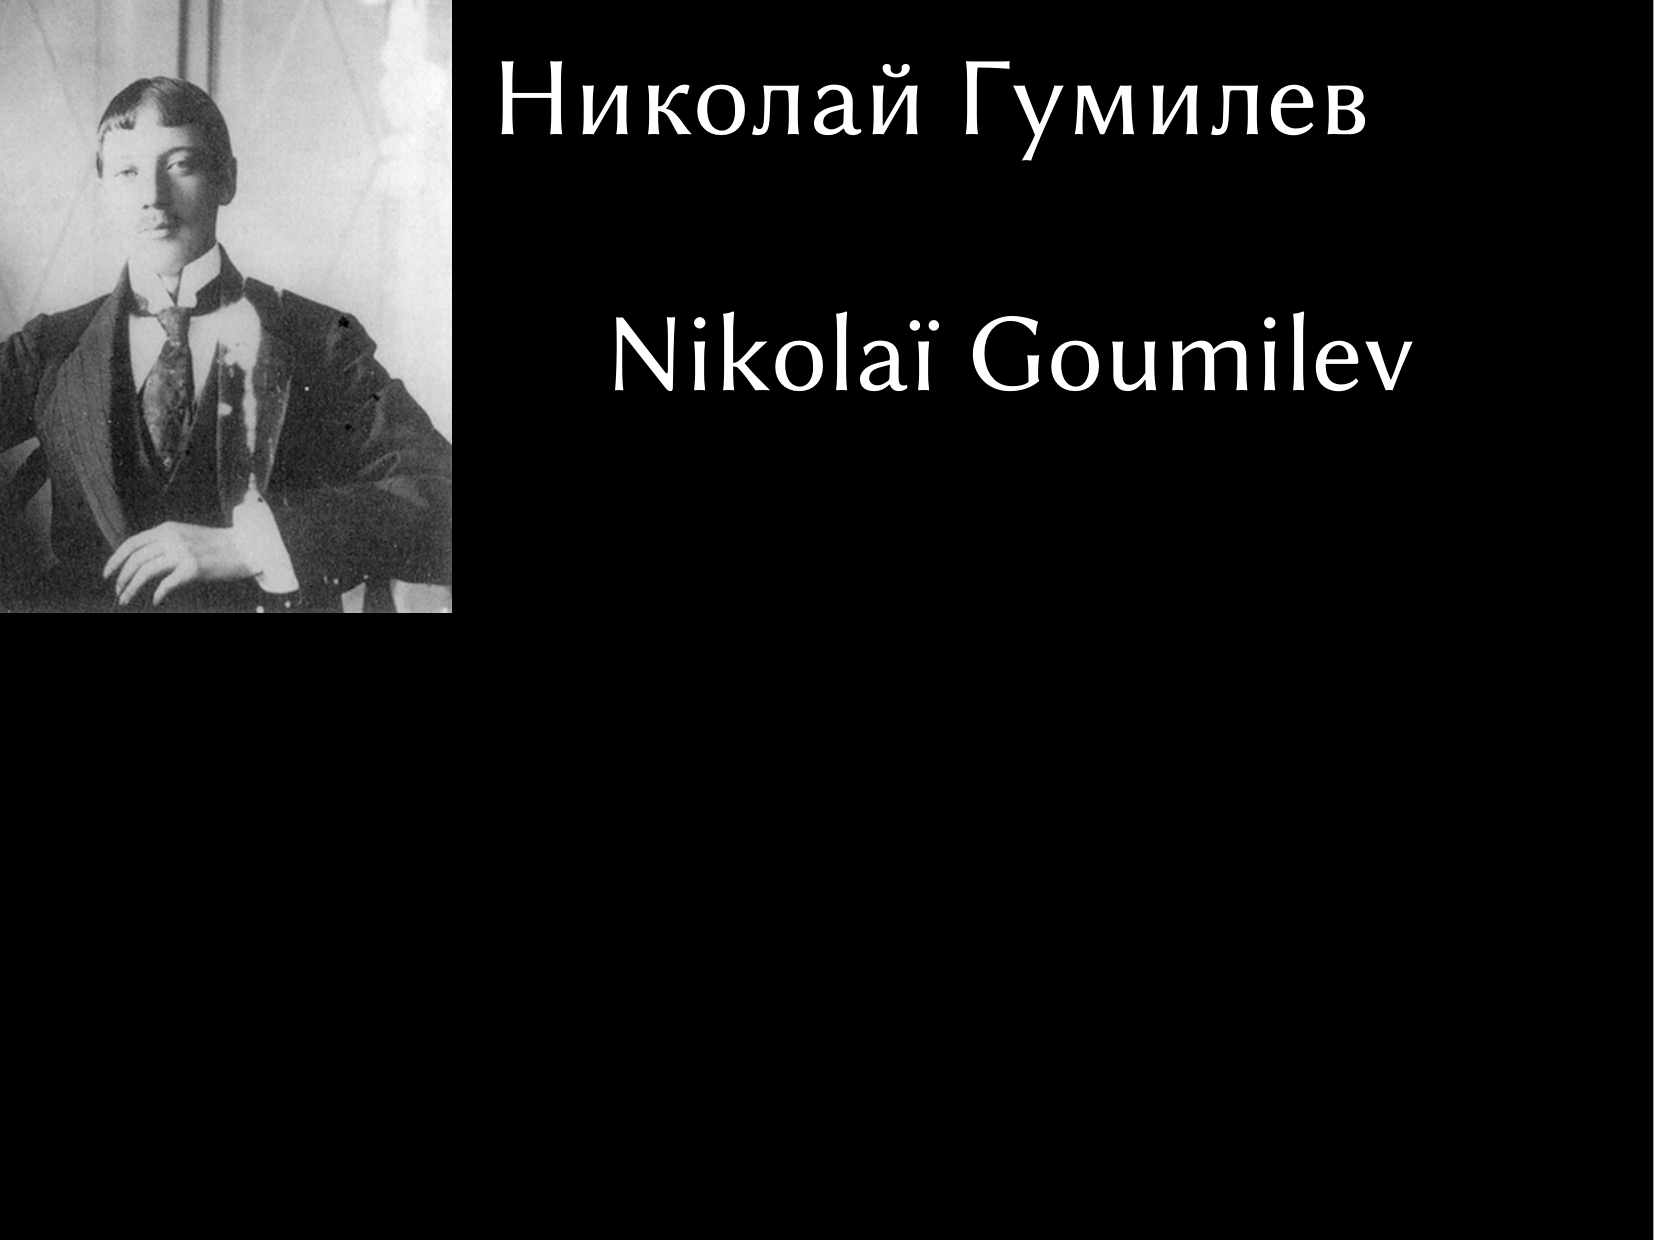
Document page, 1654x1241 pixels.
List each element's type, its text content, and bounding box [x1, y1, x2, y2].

picture [0, 0, 452, 614]
text_box Николай Гумилев Nikolaï Goumilev [448, 26, 1571, 556]
